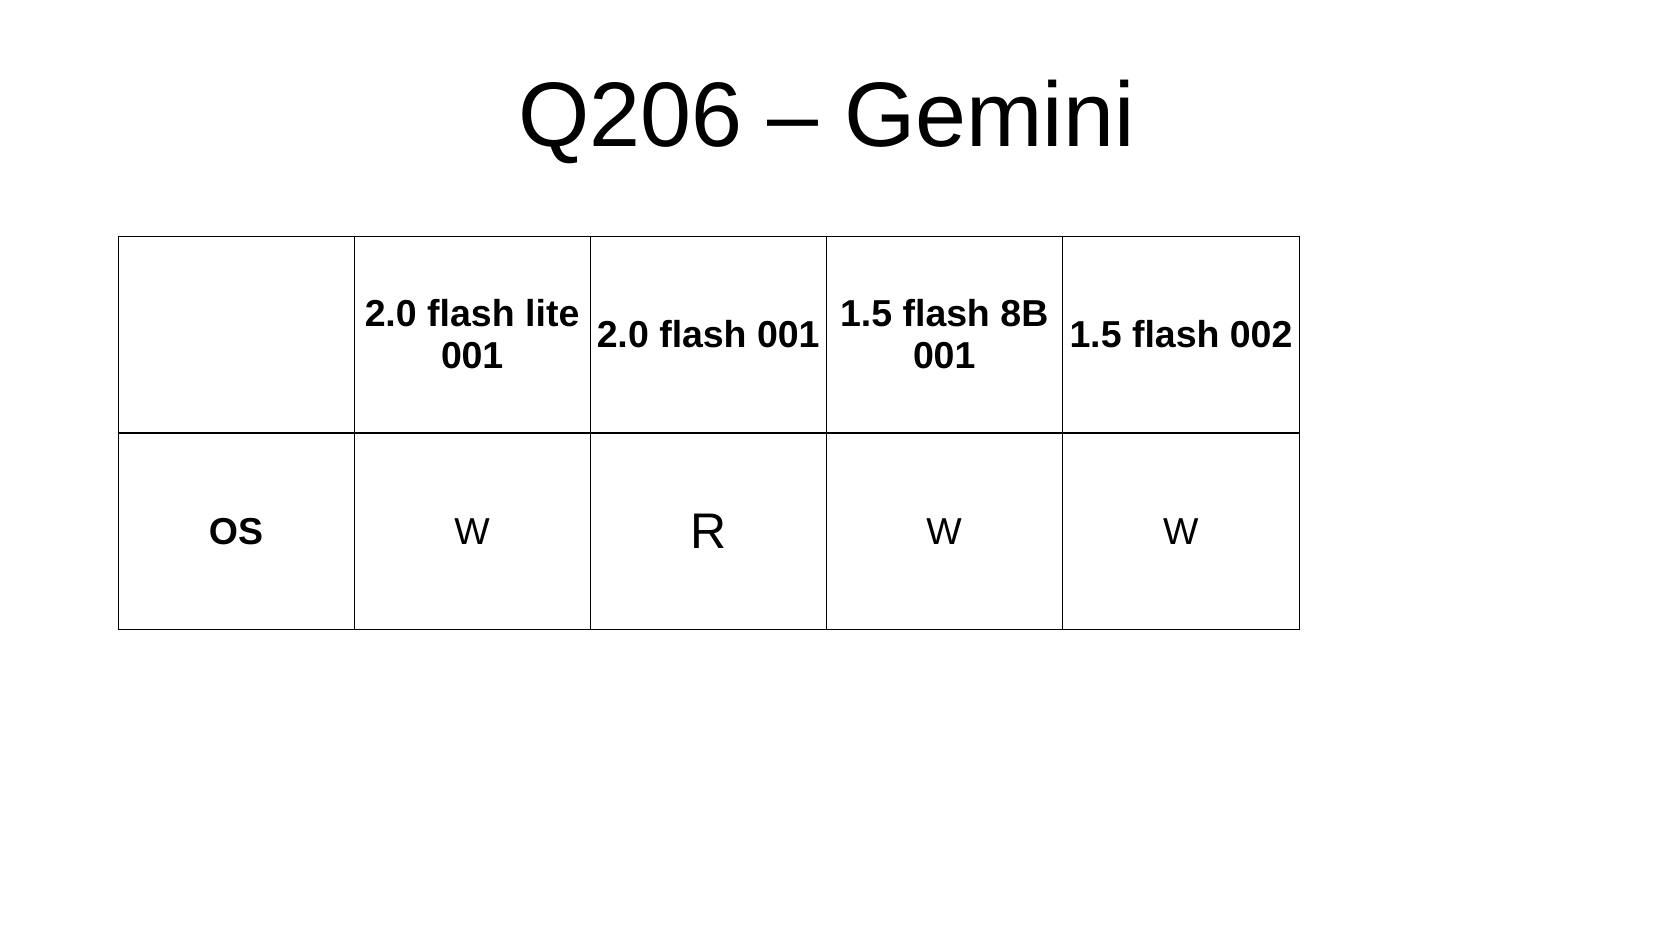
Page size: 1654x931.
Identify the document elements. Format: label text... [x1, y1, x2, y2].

table_header 2.0 flash 001 [591, 237, 826, 432]
title Q206 – Gemini [82, 37, 1571, 193]
table_header 1.5 flash 002 [1063, 237, 1299, 432]
table_cell W [827, 434, 1062, 629]
table_header 1.5 flash 8B 001 [827, 237, 1062, 432]
table_header [119, 237, 354, 432]
table_cell W [355, 434, 590, 629]
table_cell R [591, 434, 826, 629]
table_header 2.0 flash lite 001 [355, 237, 590, 432]
table_cell OS [119, 434, 354, 629]
table_cell W [1063, 434, 1299, 629]
